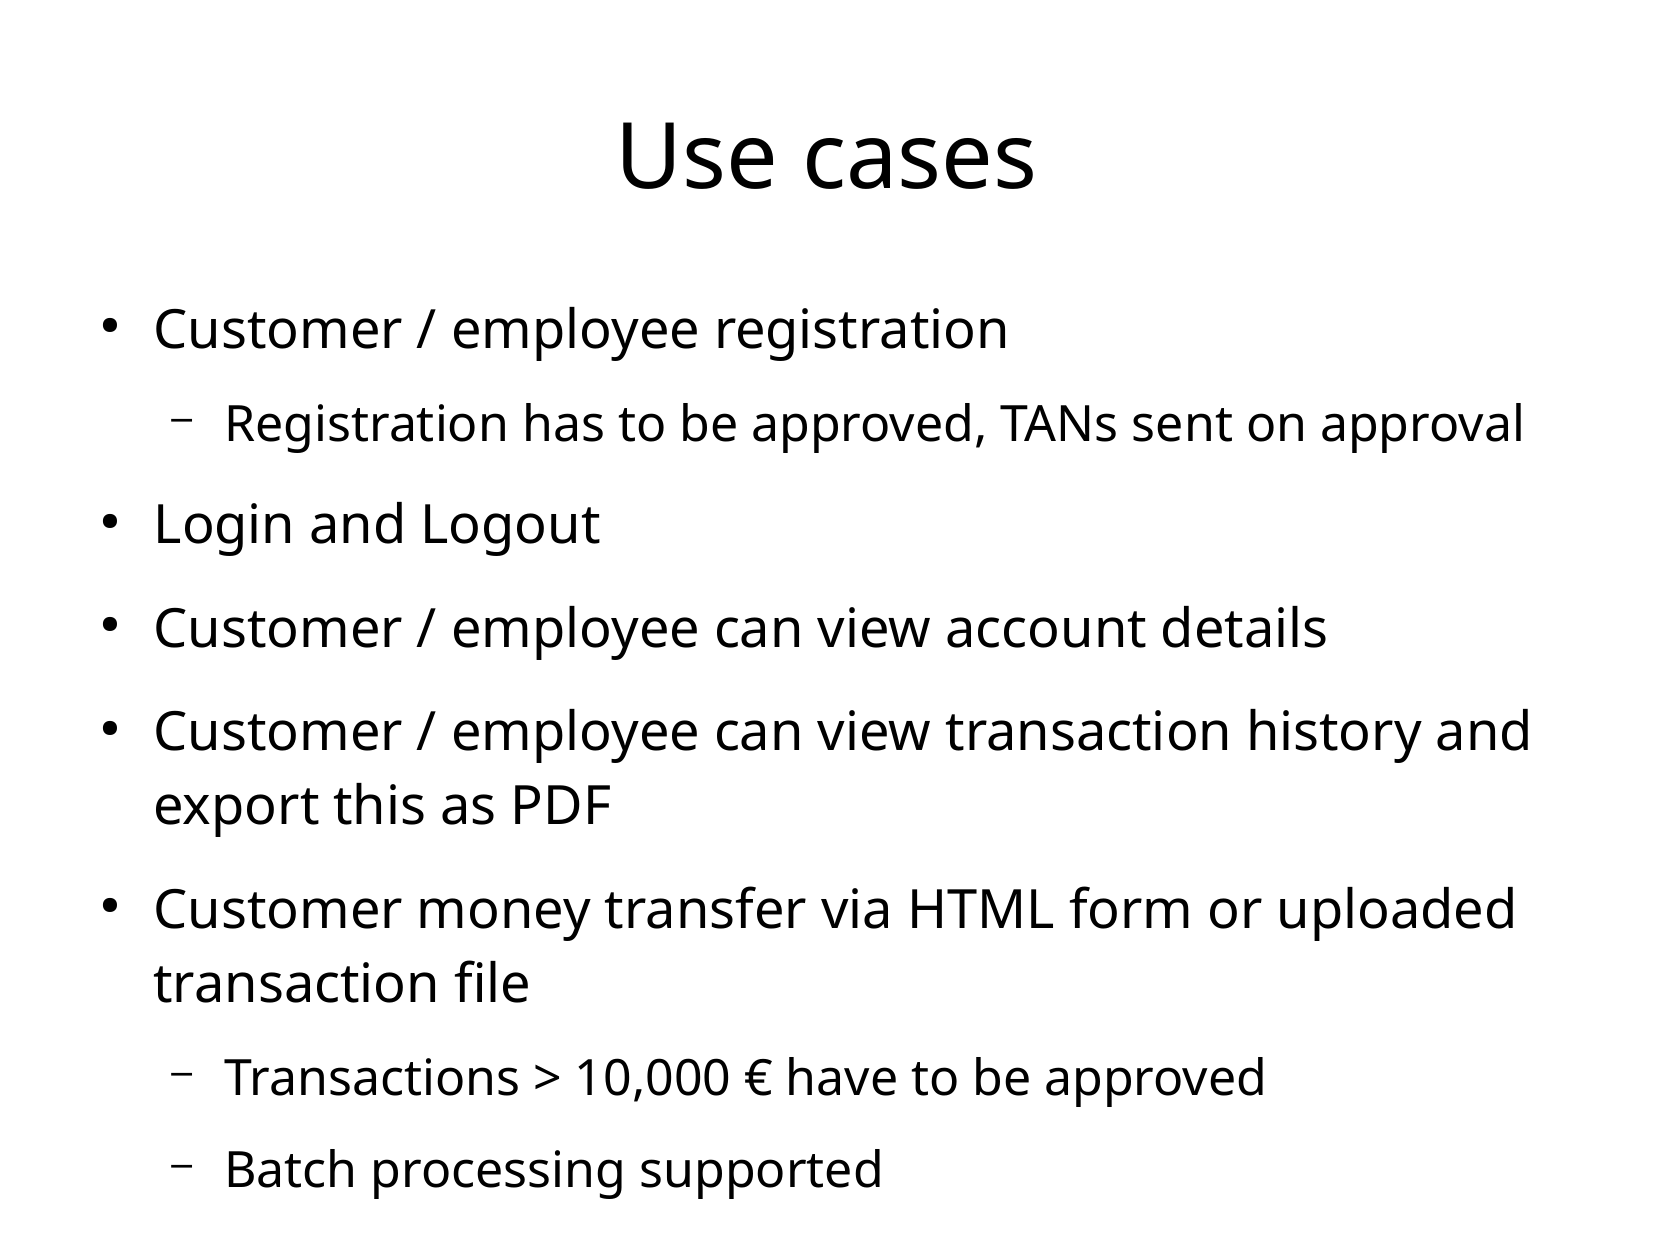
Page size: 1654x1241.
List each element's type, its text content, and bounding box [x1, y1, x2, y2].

title Use cases [82, 49, 1571, 257]
list Customer / employee registration Registration has to be approved, TANs sent on approval Login and Logout Customer / employee can view account details Customer / employee can view transaction history and export this as PDF Customer money transfer via HTML form or uploaded transaction file Transactions > 10,000 € have to be approved Batch processing supported [82, 290, 1571, 1010]
